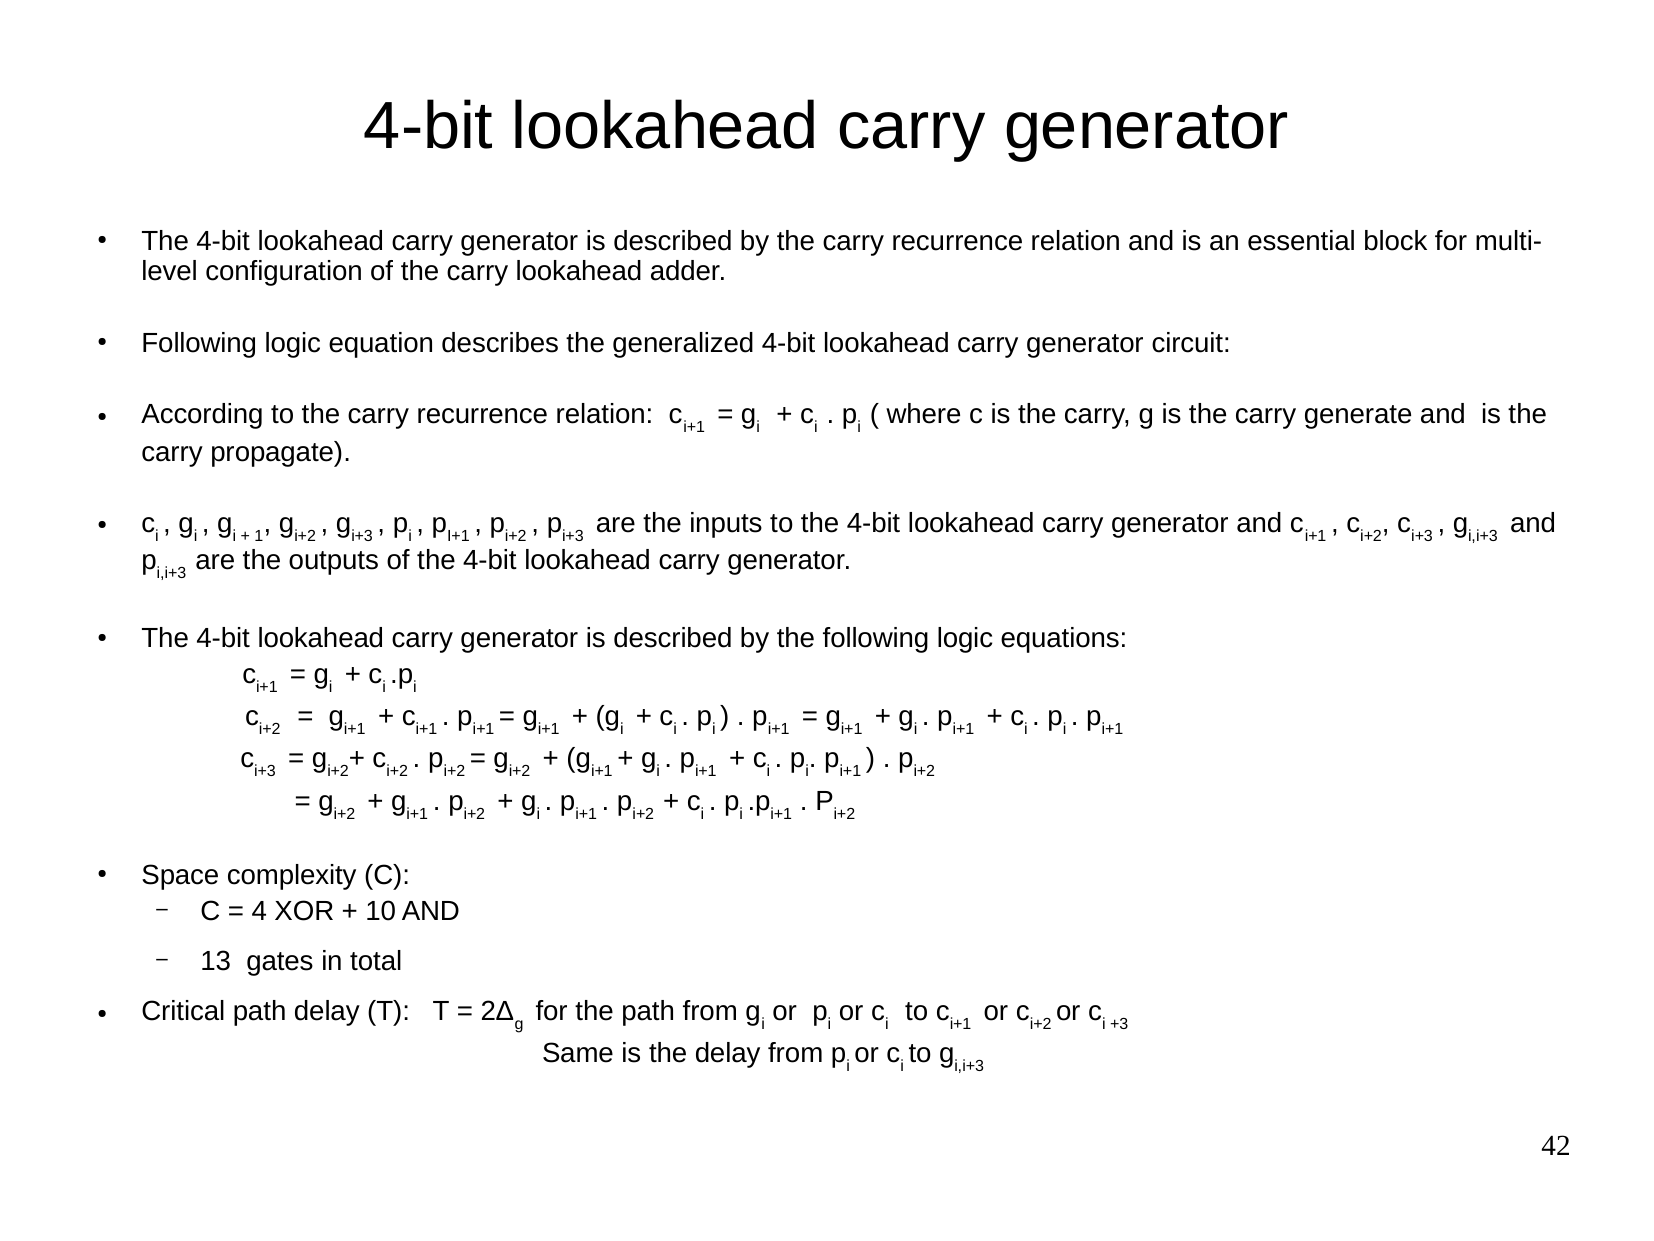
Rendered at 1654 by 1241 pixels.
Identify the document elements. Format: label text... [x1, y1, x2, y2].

title 4-bit lookahead carry generator [82, 49, 1571, 203]
list The 4-bit lookahead carry generator is described by the carry recurrence relation and is an essential block for multi-level configuration of the carry lookahead adder. Following logic equation describes the generalized 4-bit lookahead carry generator circuit: According to the carry recurrence relation: ci+1 = gi + ci . pi ( where c is the carry, g is the carry generate and is the carry propagate). ci , gi , gi + 1, gi+2 , gi+3 , pi , pI+1 , pi+2 , pi+3 are the inputs to the 4-bit lookahead carry generator and ci+1 , ci+2, ci+3 , gi,i+3 and pi,i+3 are the outputs of the 4-bit lookahead carry generator. The 4-bit lookahead carry generator is described by the following logic equations: ci+1 = gi + ci .pi ci+2 = gi+1 + ci+1 . pi+1 = gi+1 + (gi + ci . pi ) . pi+1 = gi+1 + gi . pi+1 + ci . pi . pi+1 ci+3 = gi+2+ ci+2 . pi+2 = gi+2 + (gi+1 + gi . pi+1 + ci . pi. pi+1 ) . pi+2 = gi+2 + gi+1 . pi+2 + gi . pi+1 . pi+2 + ci . pi .pi+1 . Pi+2 Space complexity (C): C = 4 XOR + 10 AND 13 gates in total Critical path delay (T): T = 2Δg for the path from gi or pi or ci to ci+1 or ci+2 or ci +3 Same is the delay from pi or ci to gi,i+3 [82, 225, 1571, 1113]
